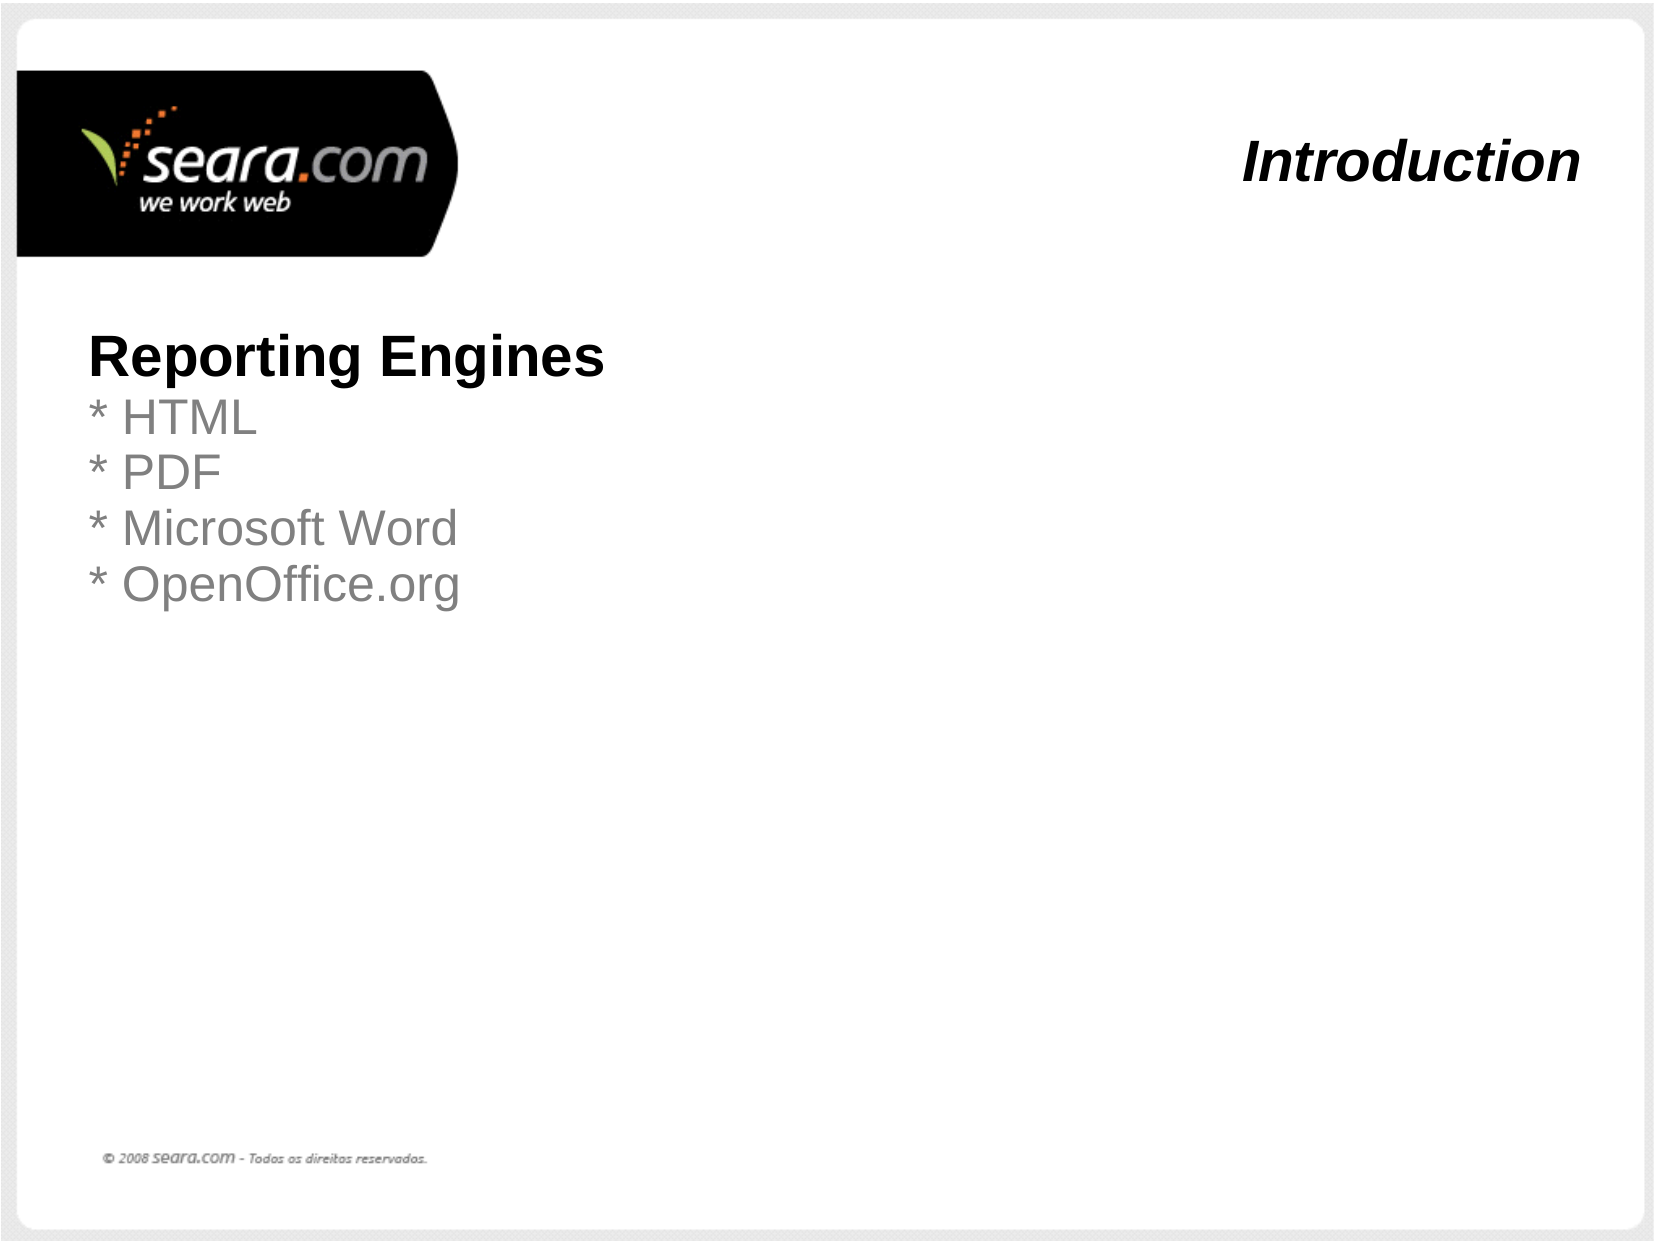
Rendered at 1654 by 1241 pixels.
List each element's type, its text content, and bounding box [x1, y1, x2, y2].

title Introduction [531, 89, 1582, 237]
text_box Reporting Engines * HTML * PDF * Microsoft Word * OpenOffice.org [88, 324, 1566, 613]
